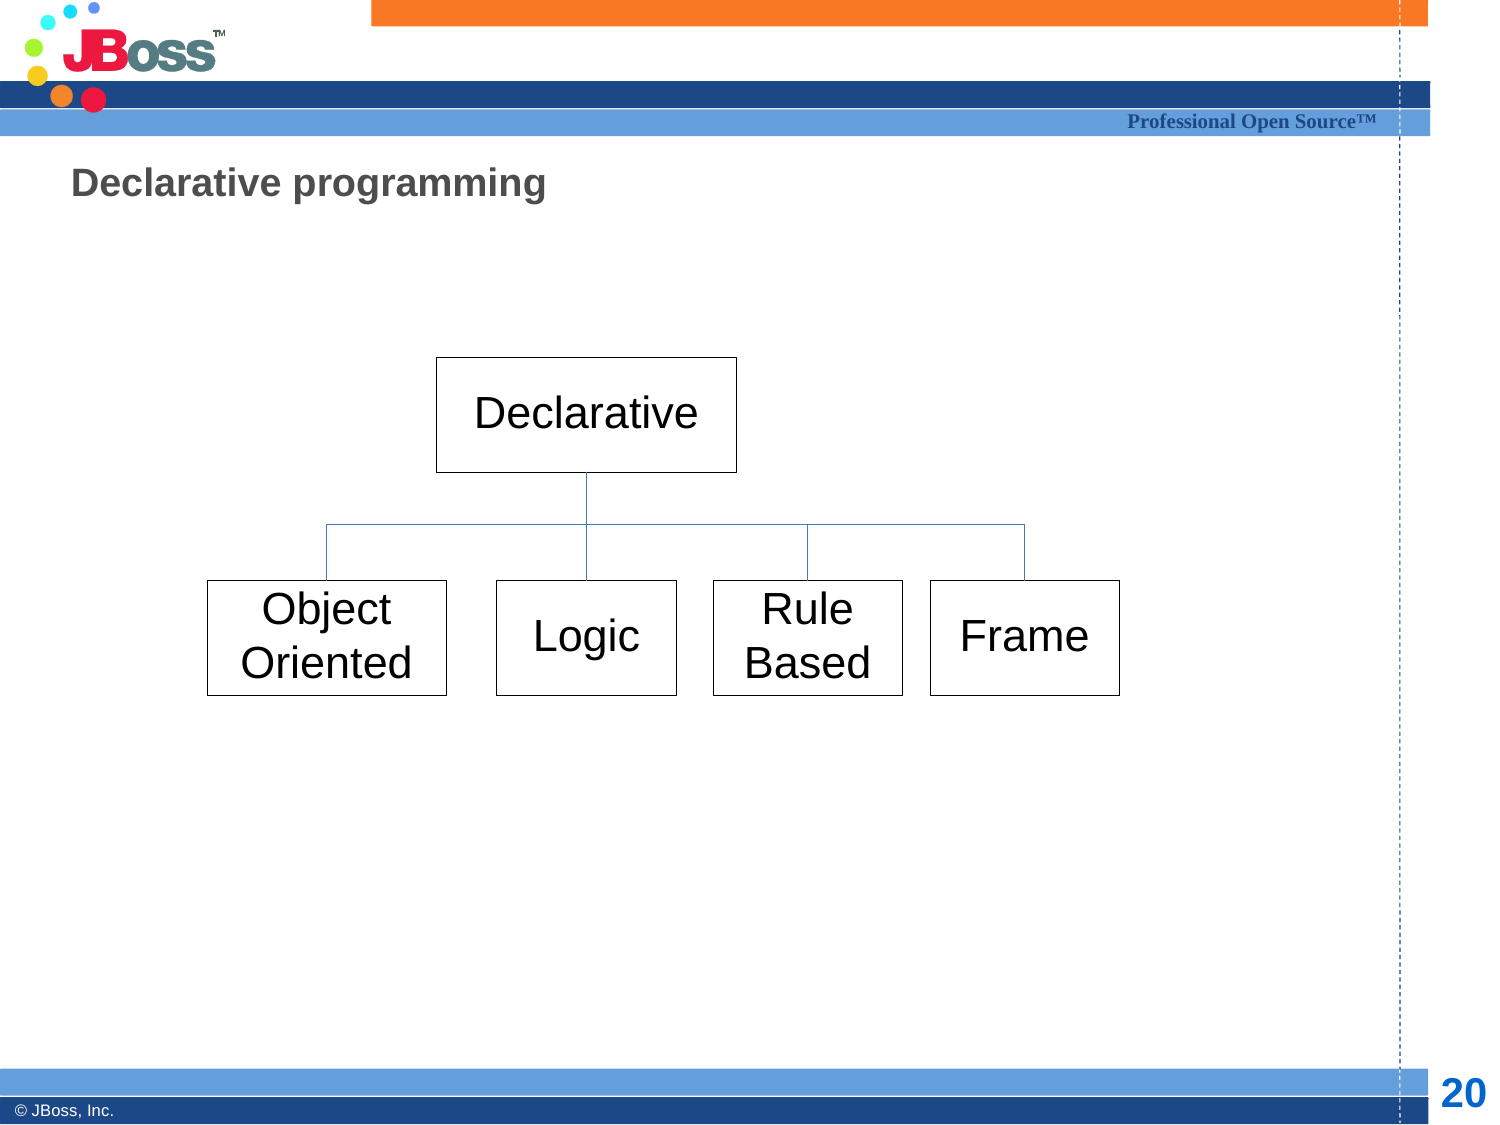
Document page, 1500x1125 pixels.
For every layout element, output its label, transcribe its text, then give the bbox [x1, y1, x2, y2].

chart [204, 354, 1123, 699]
title Declarative programming [70, 100, 1359, 266]
